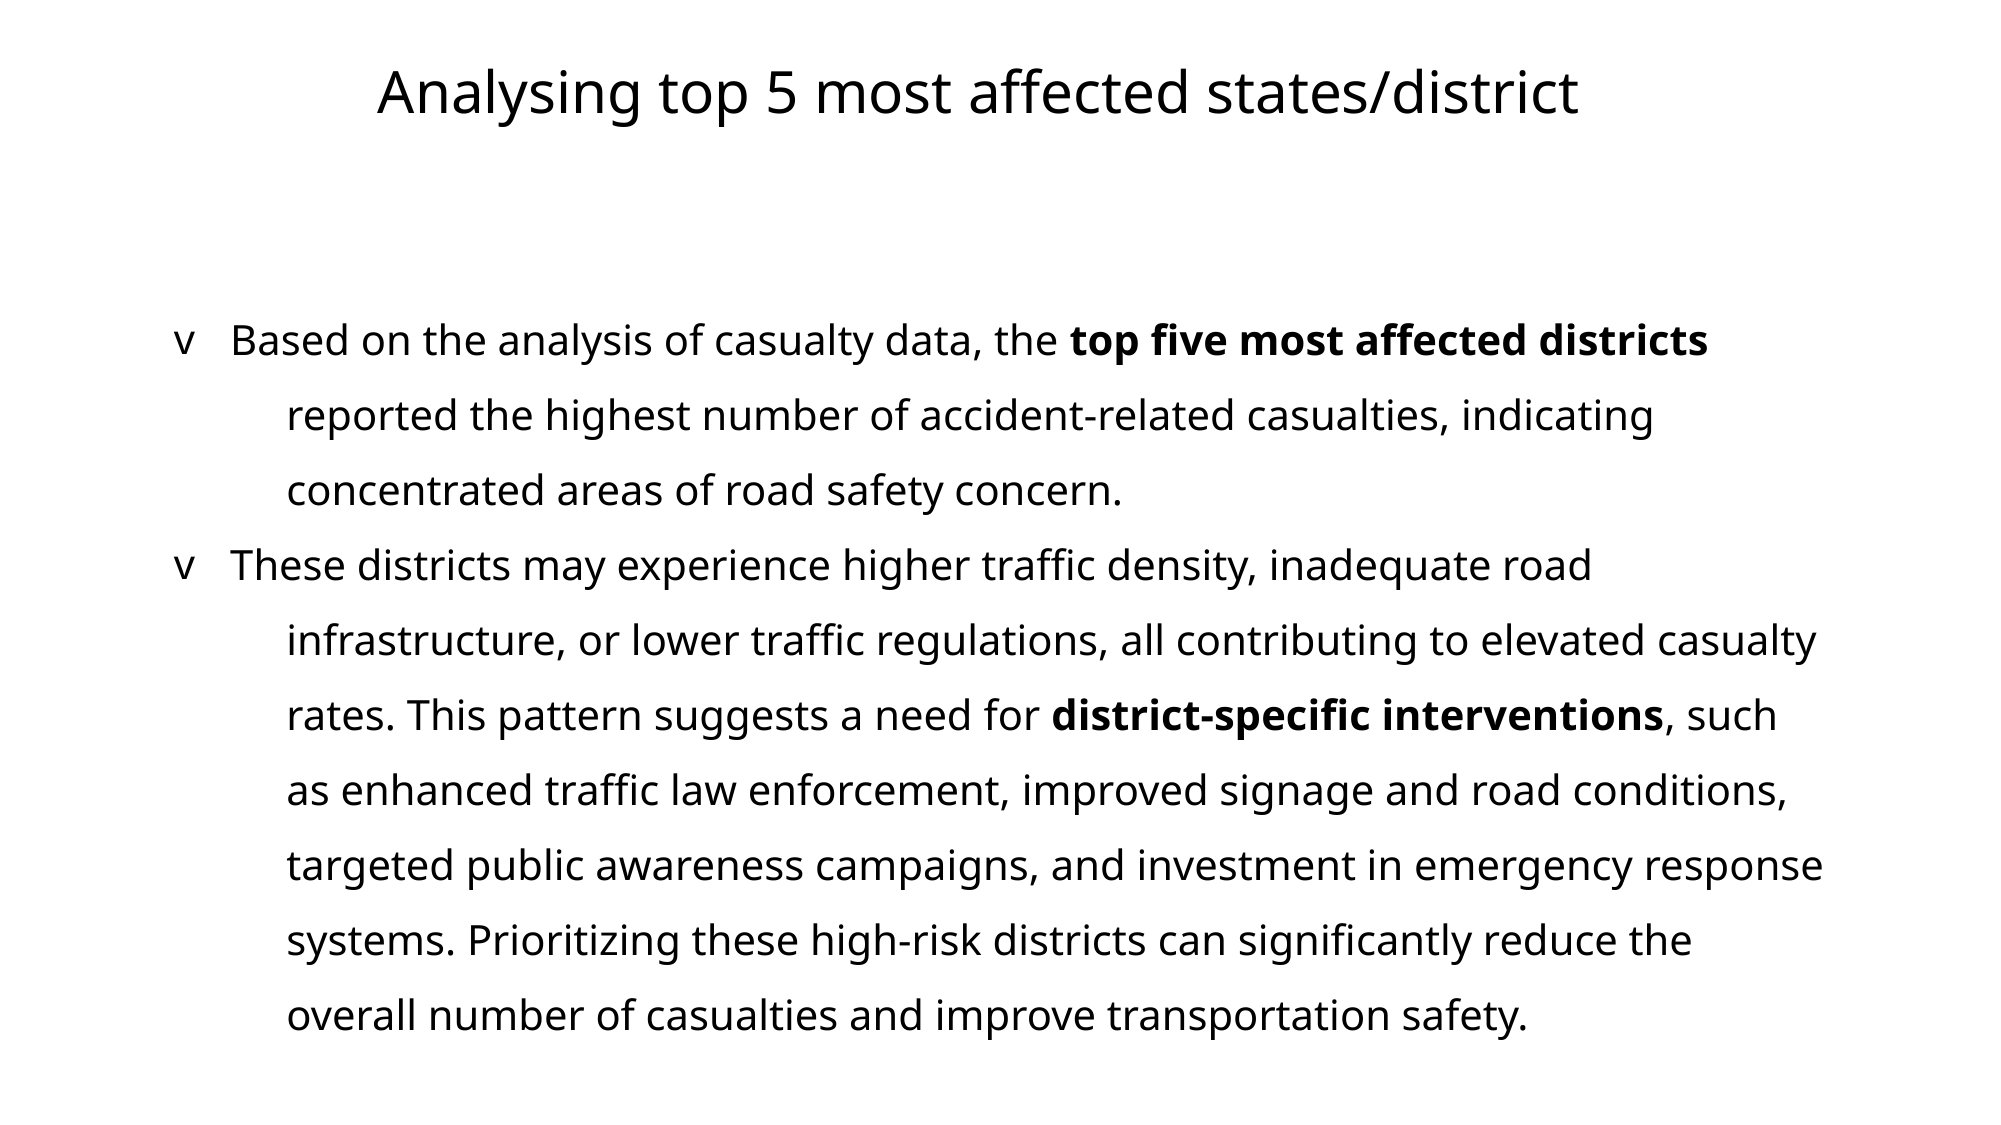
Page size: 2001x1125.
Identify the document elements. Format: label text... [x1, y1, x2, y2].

text_box Based on the analysis of casualty data, the top five most affected districts reported the highest number of accident-related casualties, indicating concentrated areas of road safety concern. These districts may experience higher traffic density, inadequate road infrastructure, or lower traffic regulations, all contributing to elevated casualty rates. This pattern suggests a need for district-specific interventions, such as enhanced traffic law enforcement, improved signage and road conditions, targeted public awareness campaigns, and investment in emergency response systems. Prioritizing these high-risk districts can significantly reduce the overall number of casualties and improve transportation safety. [158, 281, 1842, 1045]
text_box Analysing top 5 most affected states/district [358, 48, 1600, 205]
